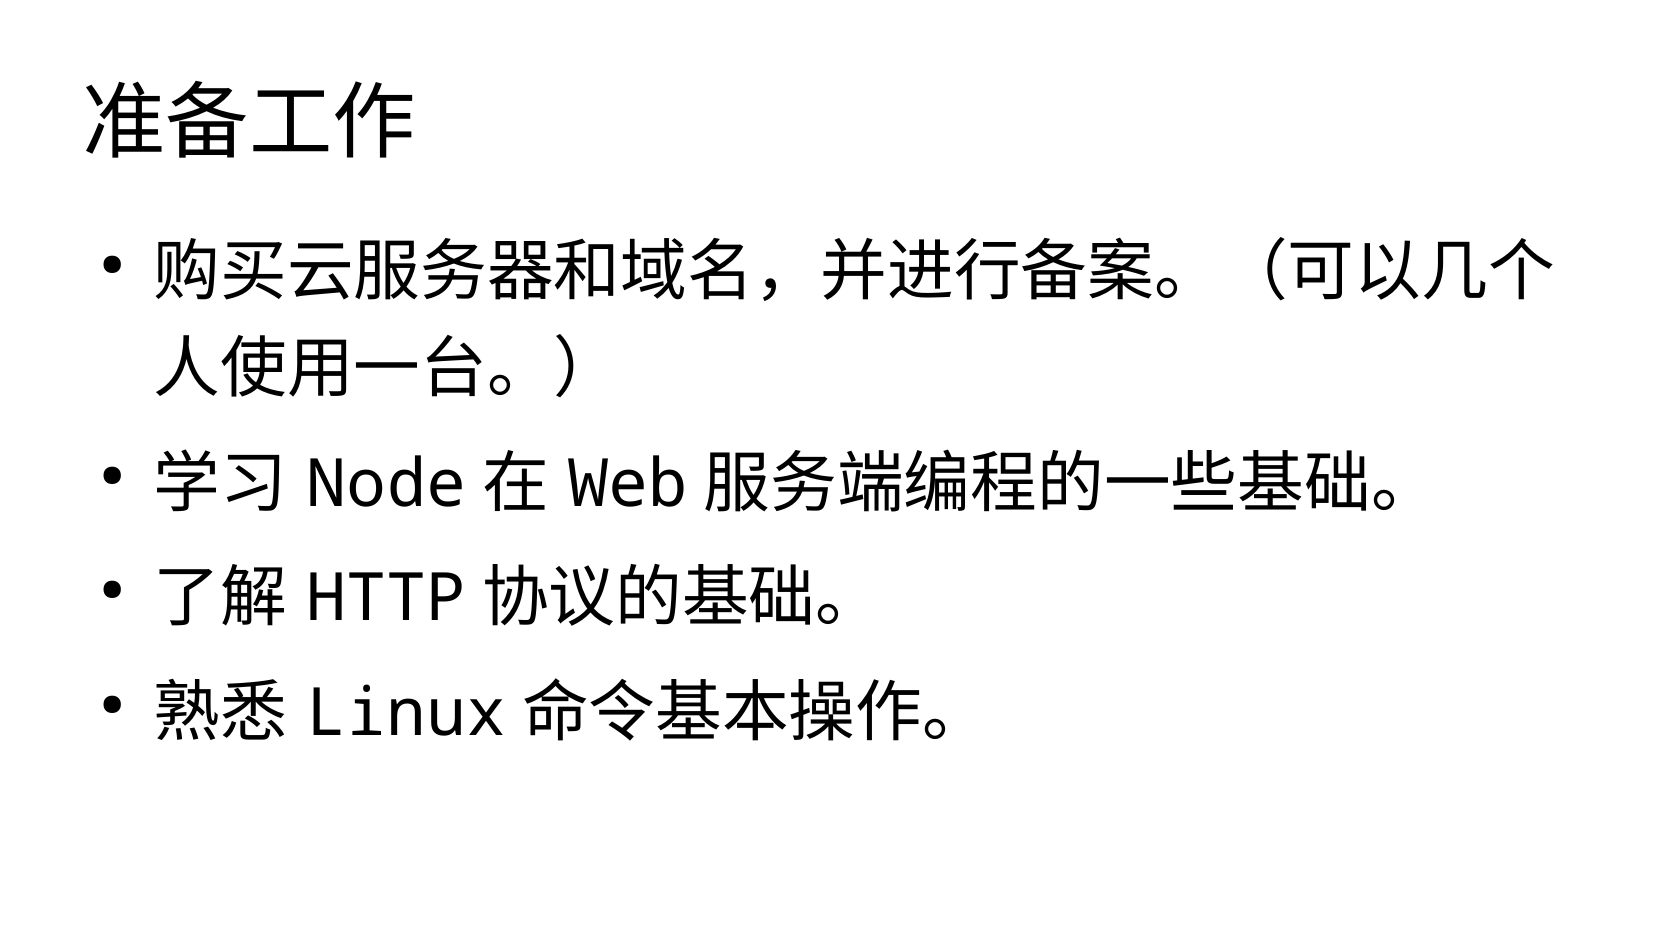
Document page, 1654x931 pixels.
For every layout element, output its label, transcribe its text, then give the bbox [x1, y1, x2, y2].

title 准备工作 [82, 37, 1571, 193]
list 购买云服务器和域名，并进行备案。（可以几个人使用一台。） 学习Node在Web服务端编程的一些基础。 了解HTTP协议的基础。 熟悉Linux命令基本操作。 [82, 217, 1571, 886]
